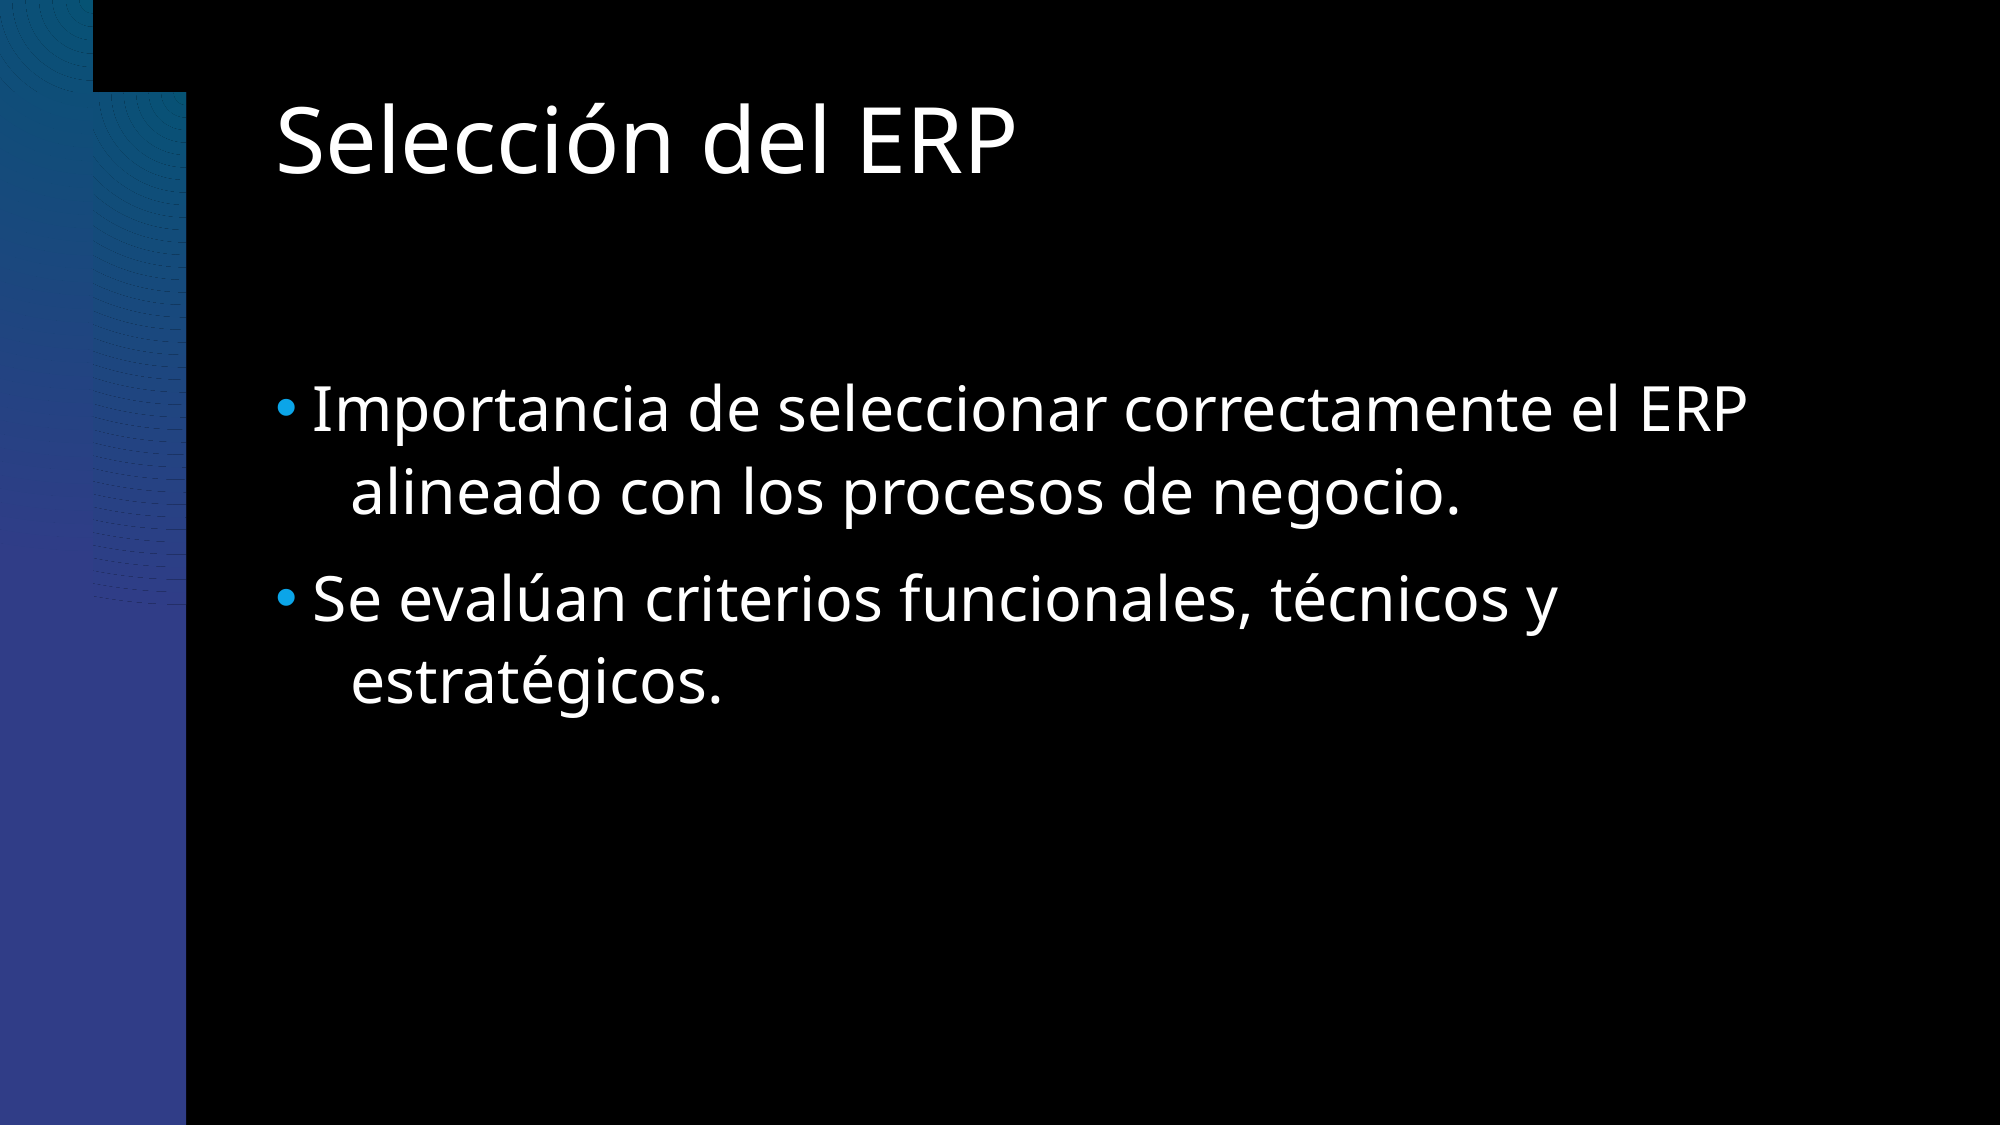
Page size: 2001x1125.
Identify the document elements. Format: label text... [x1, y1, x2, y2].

list Importancia de seleccionar correctamente el ERP alineado con los procesos de negocio. Se evalúan criterios funcionales, técnicos y estratégicos. [260, 354, 1817, 999]
title Selección del ERP [260, 74, 1817, 330]
